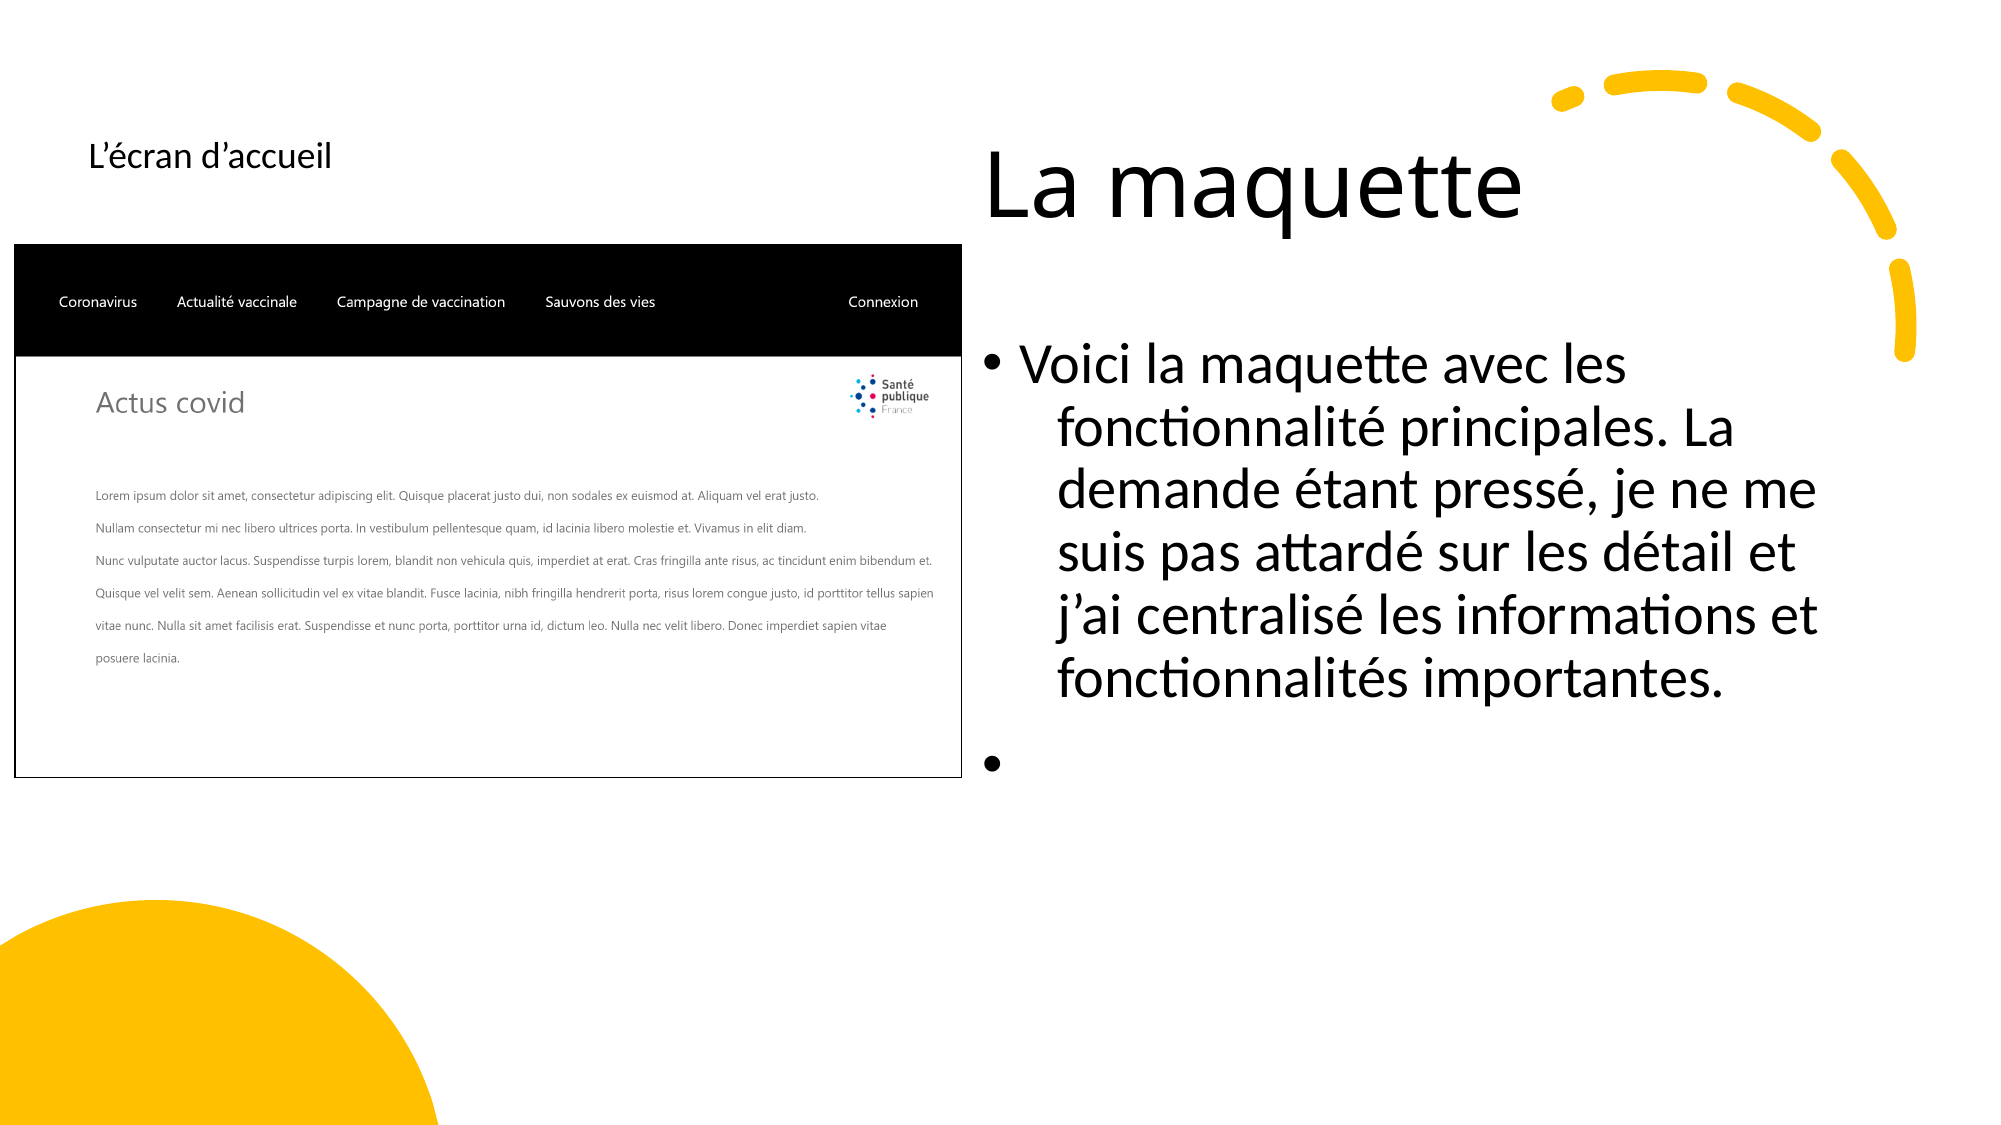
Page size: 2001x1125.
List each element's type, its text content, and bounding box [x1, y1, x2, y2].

list Voici la maquette avec les fonctionnalité principales. La demande étant pressé, je ne me suis pas attardé sur les détail et j’ai centralisé les informations et fonctionnalités importantes. [967, 325, 1863, 1014]
picture [15, 245, 961, 777]
text_box L’écran d’accueil [73, 123, 352, 185]
text_box [0, 0, 2000, 1125]
title La maquette [967, 78, 1863, 297]
